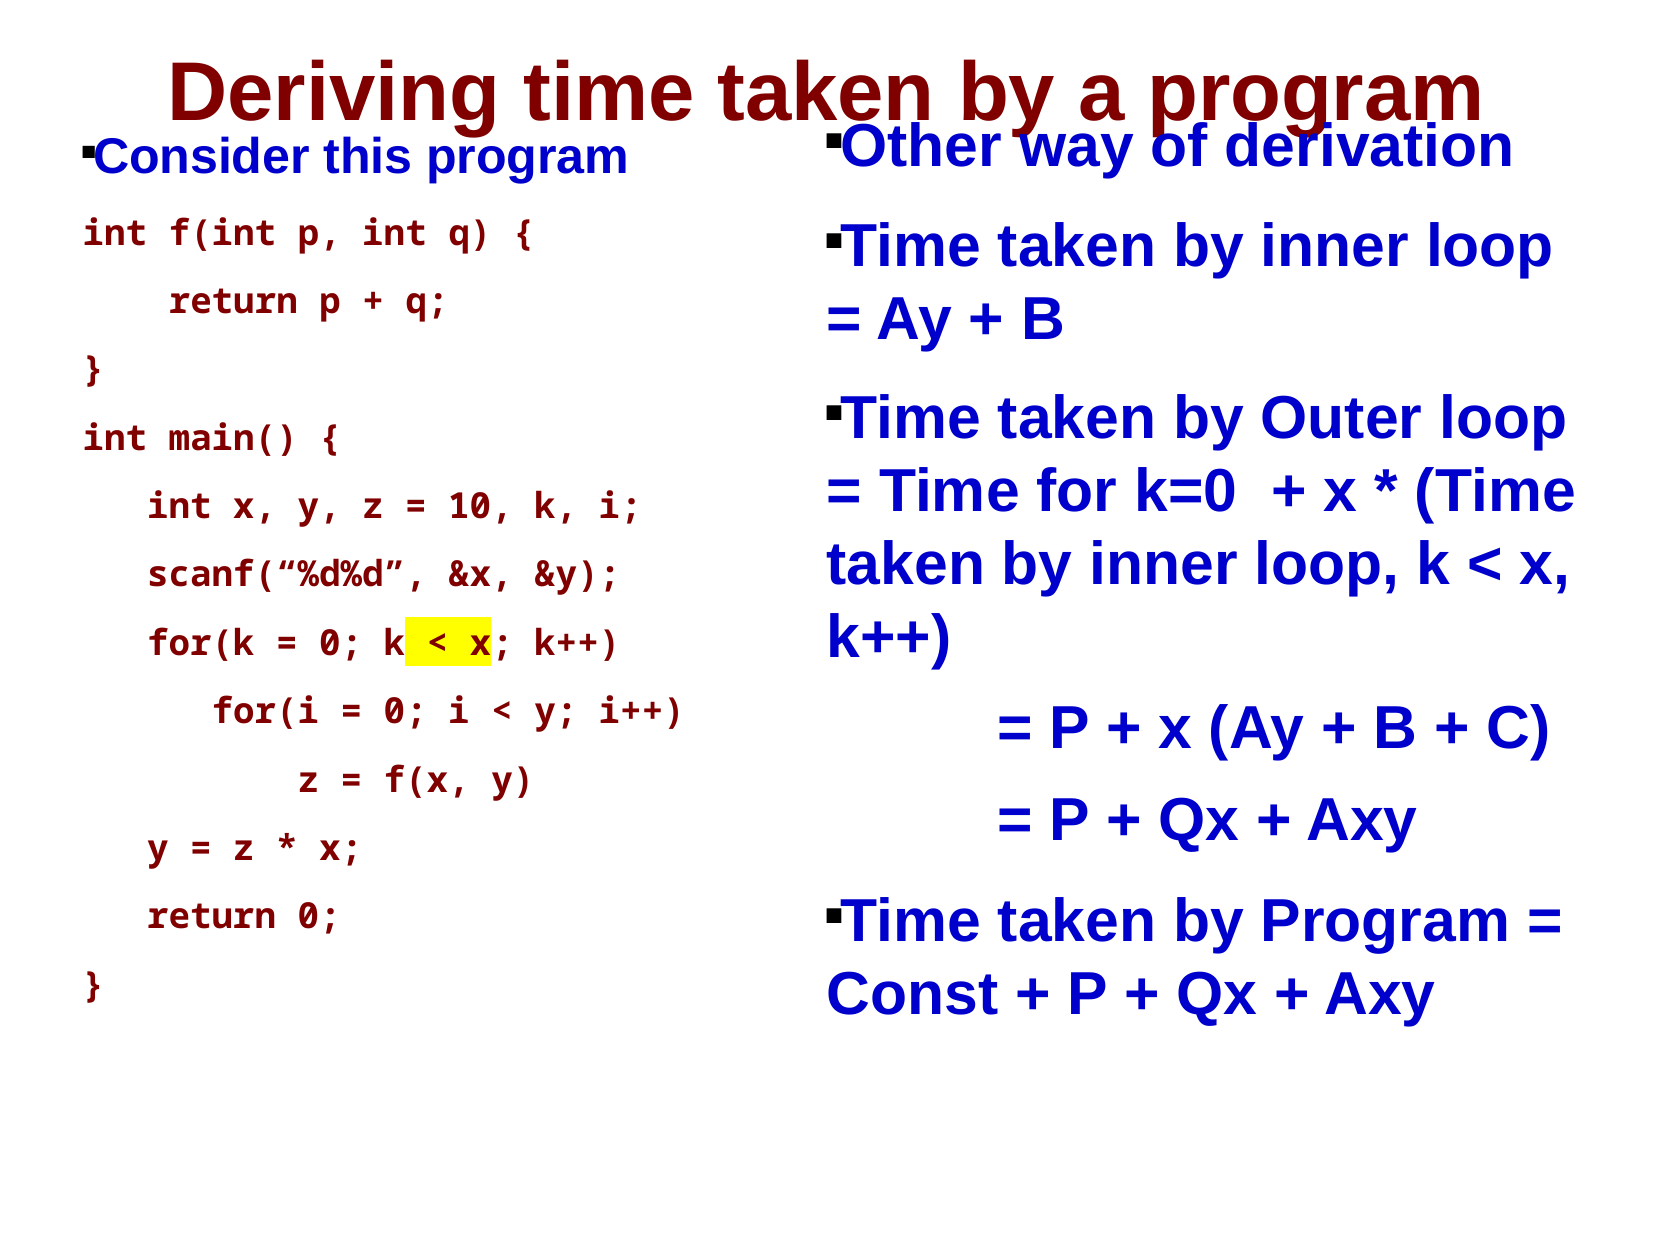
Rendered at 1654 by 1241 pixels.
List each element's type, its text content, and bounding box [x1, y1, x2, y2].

list Consider this program int f(int p, int q) { return p + q; } int main() { int x, y, z = 10, k, i; scanf(“%d%d”, &x, &y); for(k = 0; k < x; k++) for(i = 0; i < y; i++) z = f(x, y) y = z * x; return 0; } [82, 123, 815, 1015]
title Deriving time taken by a program [82, 36, 1571, 138]
list Other way of derivation Time taken by inner loop = Ay + B Time taken by Outer loop = Time for k=0 + x * (Time taken by inner loop, k < x, k++) = P + x (Ay + B + C) = P + Qx + Axy Time taken by Program = Const + P + Qx + Axy [826, 106, 1588, 1033]
